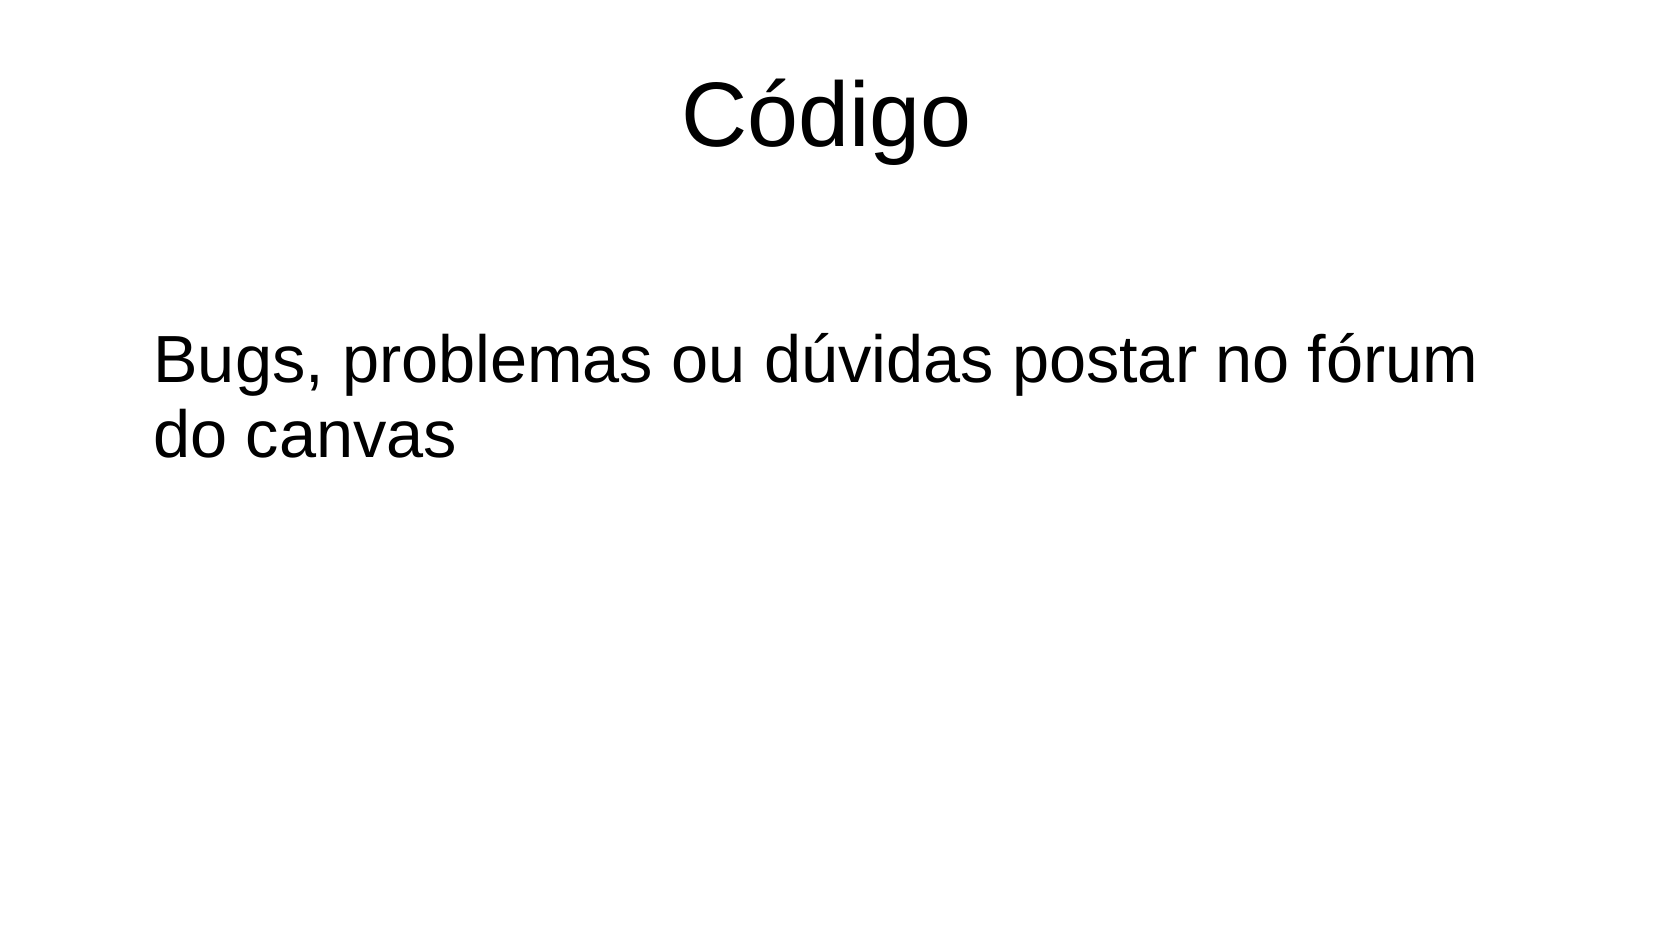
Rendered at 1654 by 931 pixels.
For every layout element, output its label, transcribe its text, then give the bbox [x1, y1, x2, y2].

title Código [82, 37, 1571, 193]
list Bugs, problemas ou dúvidas postar no fórum do canvas [82, 217, 1571, 739]
